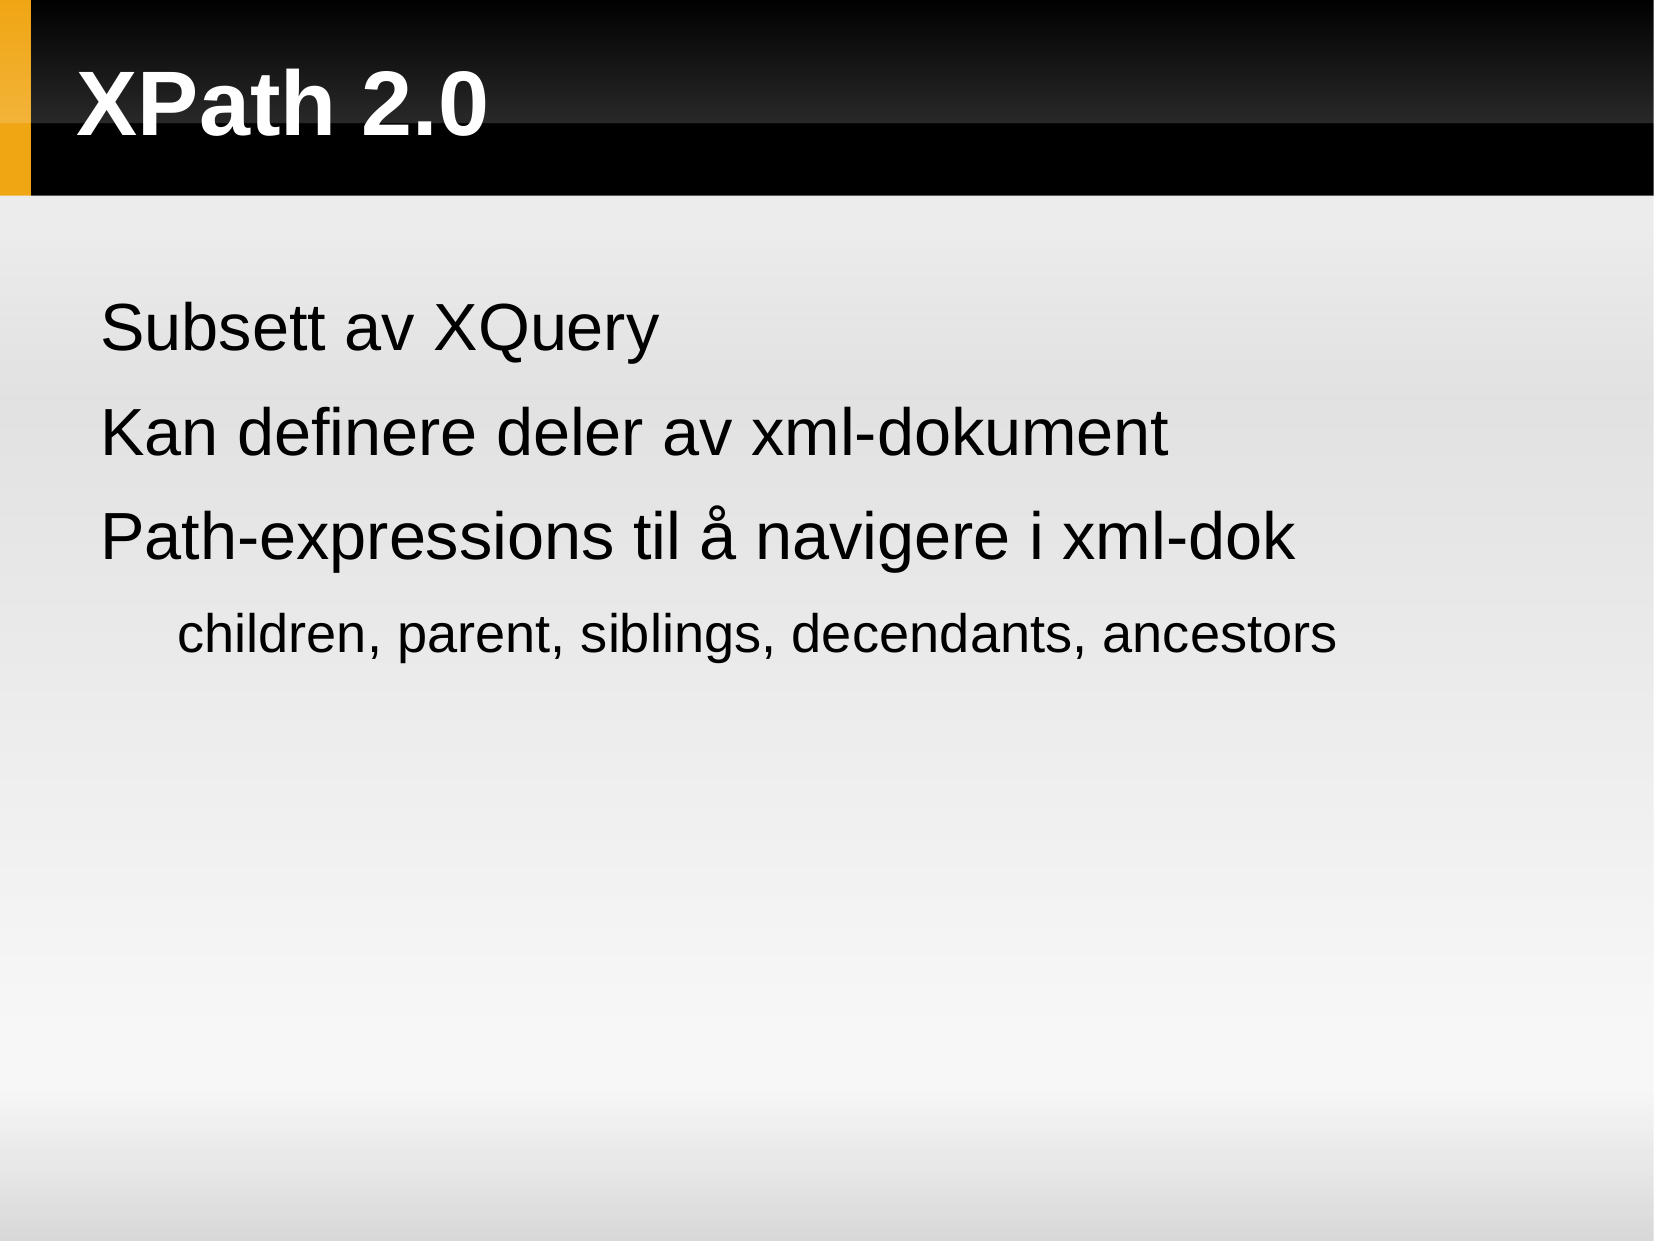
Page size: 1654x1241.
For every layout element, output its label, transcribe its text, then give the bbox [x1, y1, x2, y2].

title XPath 2.0 [76, 7, 1565, 200]
picture [0, 0, 1654, 1241]
list Subsett av XQuery Kan definere deler av xml-dokument Path-expressions til å navigere i xml-dok children, parent, siblings, decendants, ancestors [82, 290, 1571, 1094]
